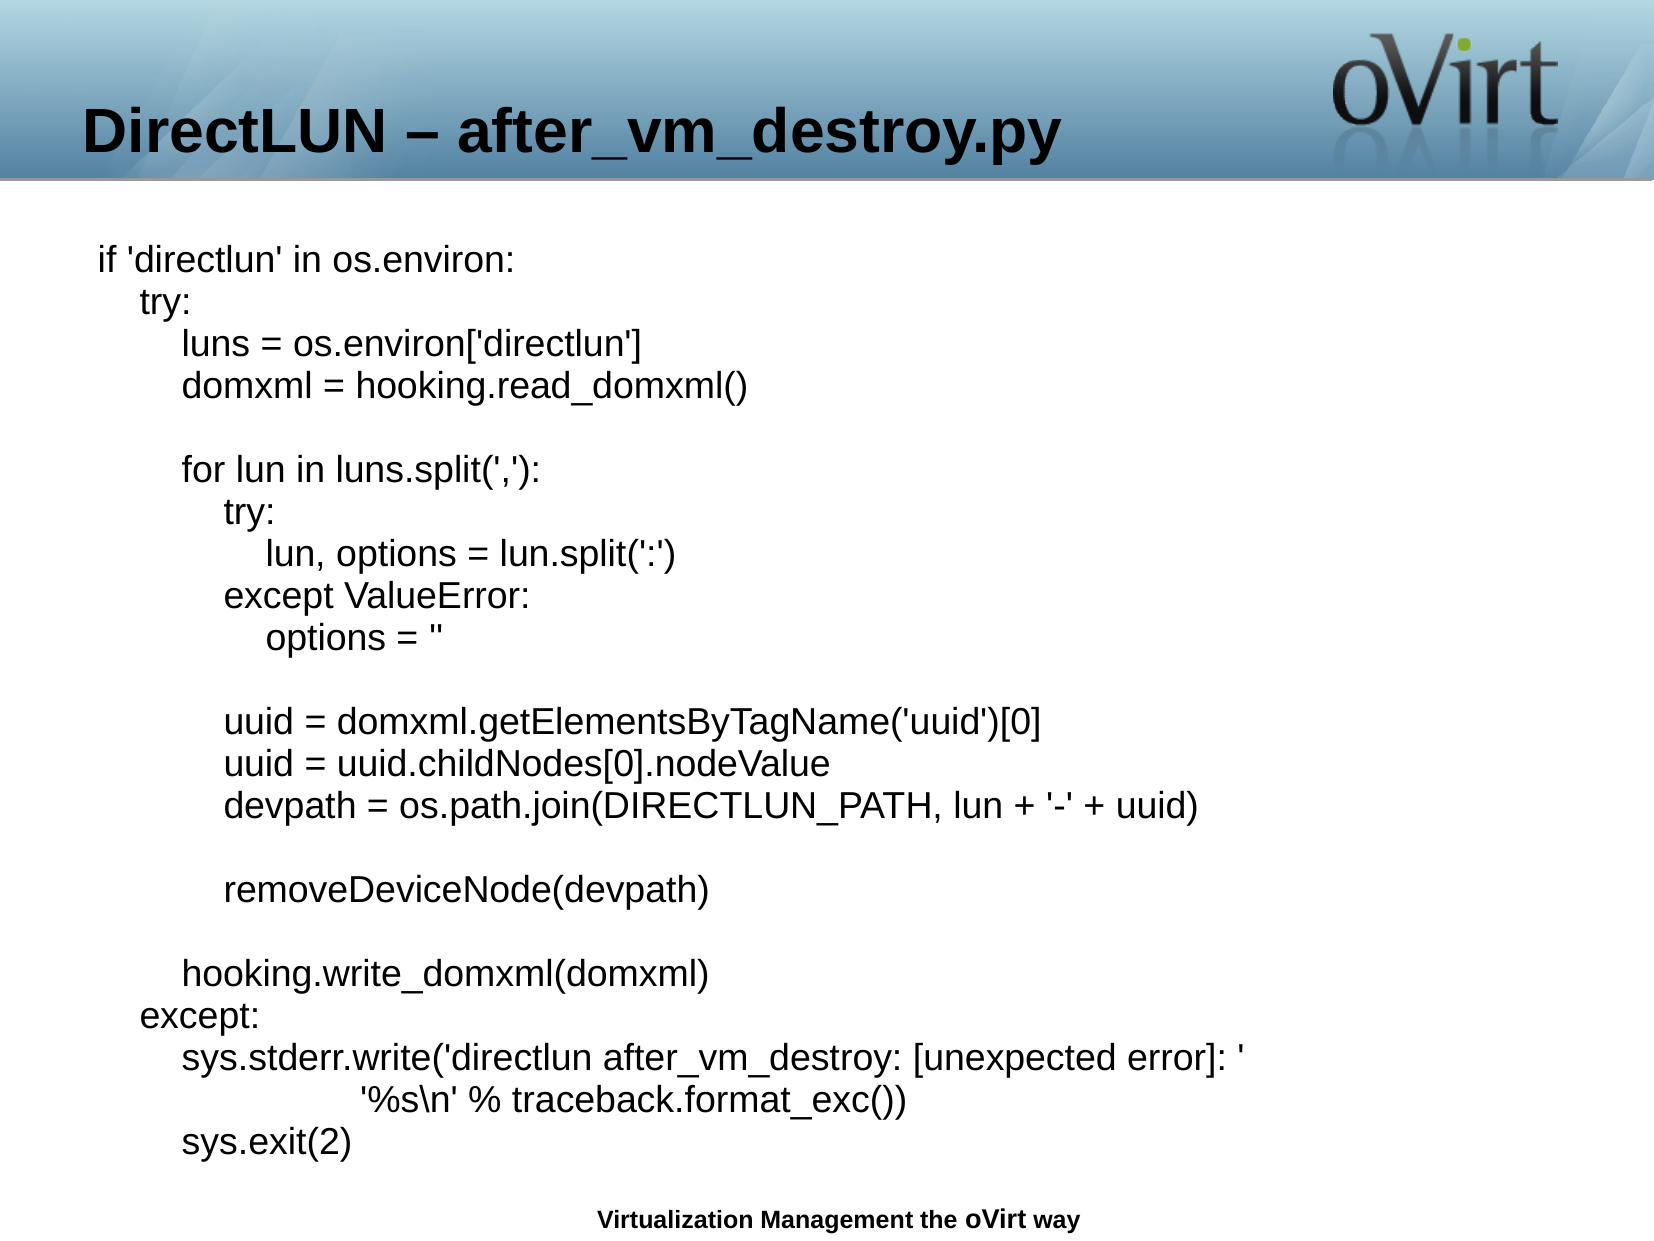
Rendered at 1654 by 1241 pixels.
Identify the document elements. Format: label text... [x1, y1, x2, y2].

picture [1333, 25, 1558, 175]
text_box if 'directlun' in os.environ: try: luns = os.environ['directlun'] domxml = hooking.read_domxml() for lun in luns.split(','): try: lun, options = lun.split(':') except ValueError: options = '' uuid = domxml.getElementsByTagName('uuid')[0] uuid = uuid.childNodes[0].nodeValue devpath = os.path.join(DIRECTLUN_PATH, lun + '-' + uuid) removeDeviceNode(devpath) hooking.write_domxml(domxml) except: sys.stderr.write('directlun after_vm_destroy: [unexpected error]: ' '%s\n' % traceback.format_exc()) sys.exit(2) [82, 231, 1261, 1171]
title DirectLUN – after_vm_destroy.py [82, 37, 1303, 226]
